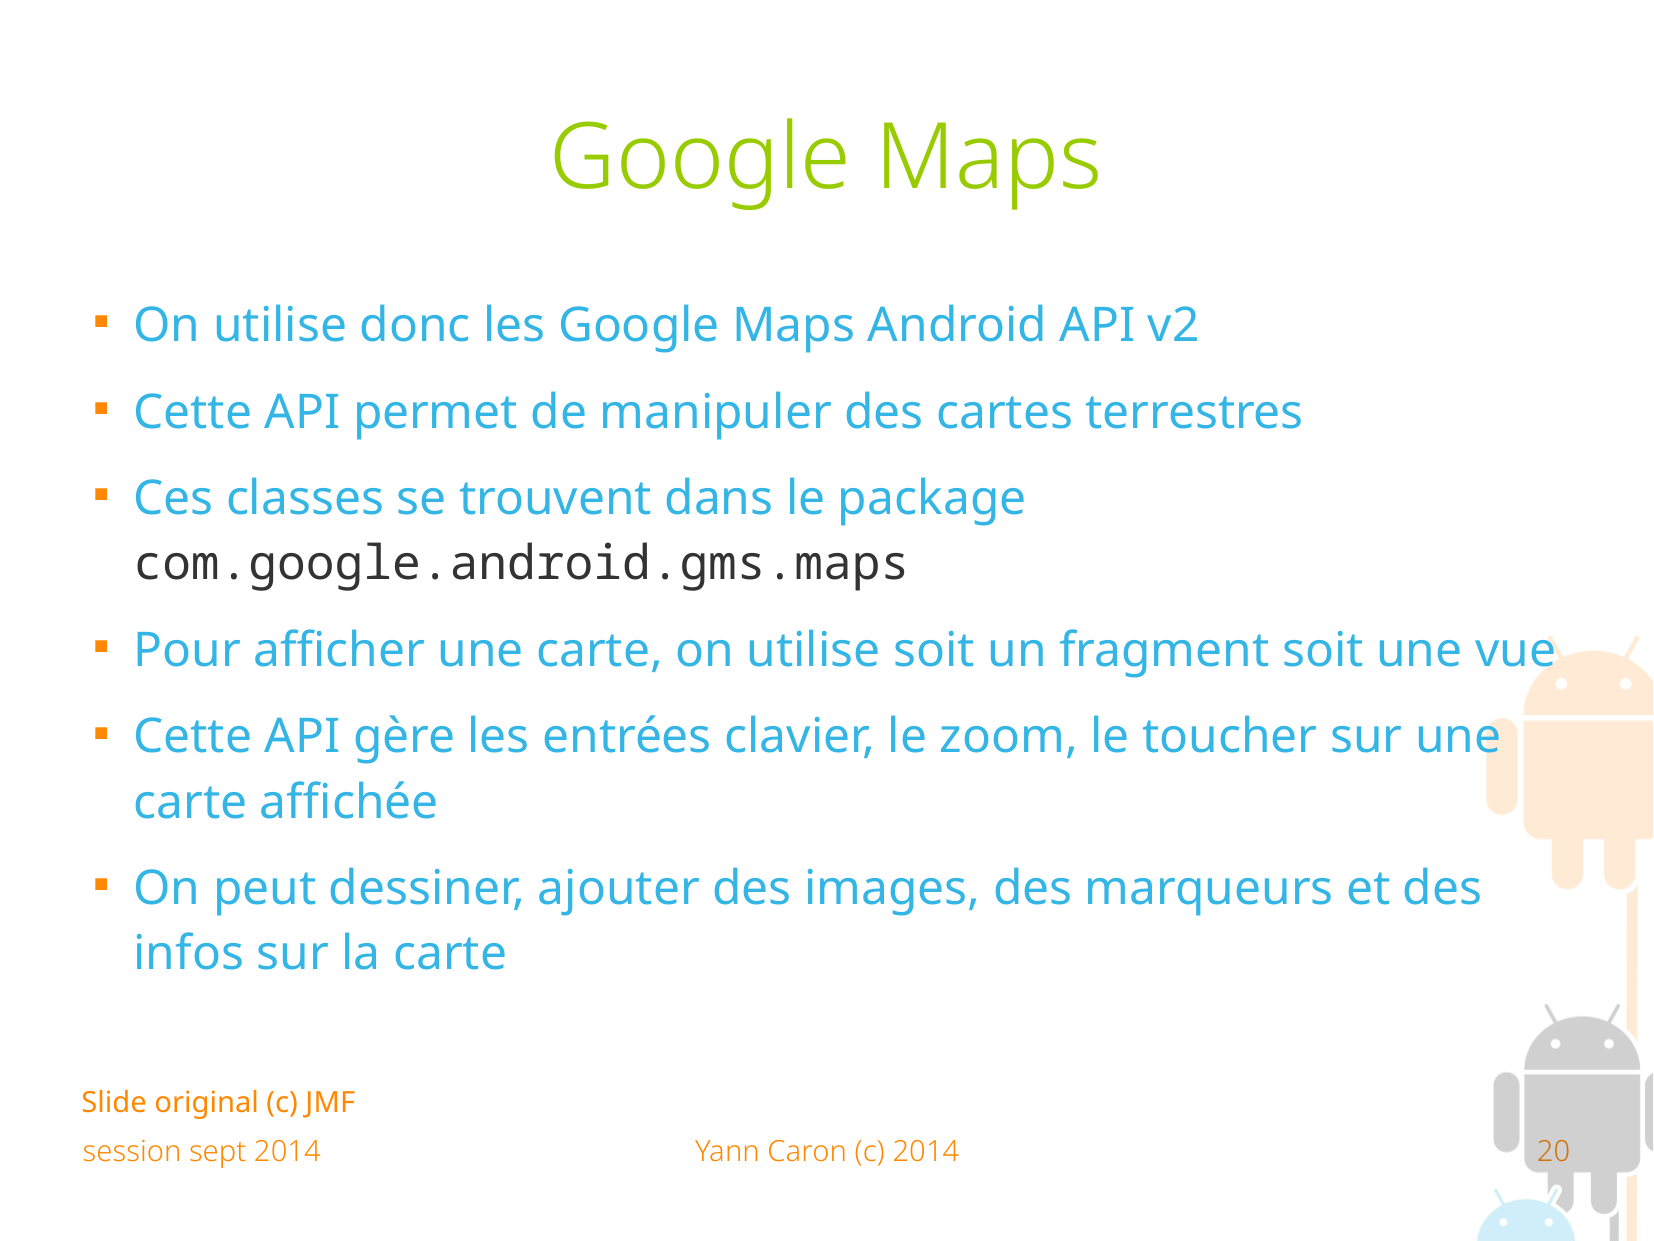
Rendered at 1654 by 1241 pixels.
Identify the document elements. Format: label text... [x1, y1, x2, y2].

picture [240, 423, 1654, 1241]
list On utilise donc les Google Maps Android API v2 Cette API permet de manipuler des cartes terrestres Ces classes se trouvent dans le package com.google.android.gms.maps Pour afficher une carte, on utilise soit un fragment soit une vue Cette API gère les entrées clavier, le zoom, le toucher sur une carte affichée On peut dessiner, ajouter des images, des marqueurs et des infos sur la carte [82, 290, 1571, 1010]
title Google Maps [82, 49, 1571, 257]
text_box Slide original (c) JMF [66, 1073, 379, 1123]
